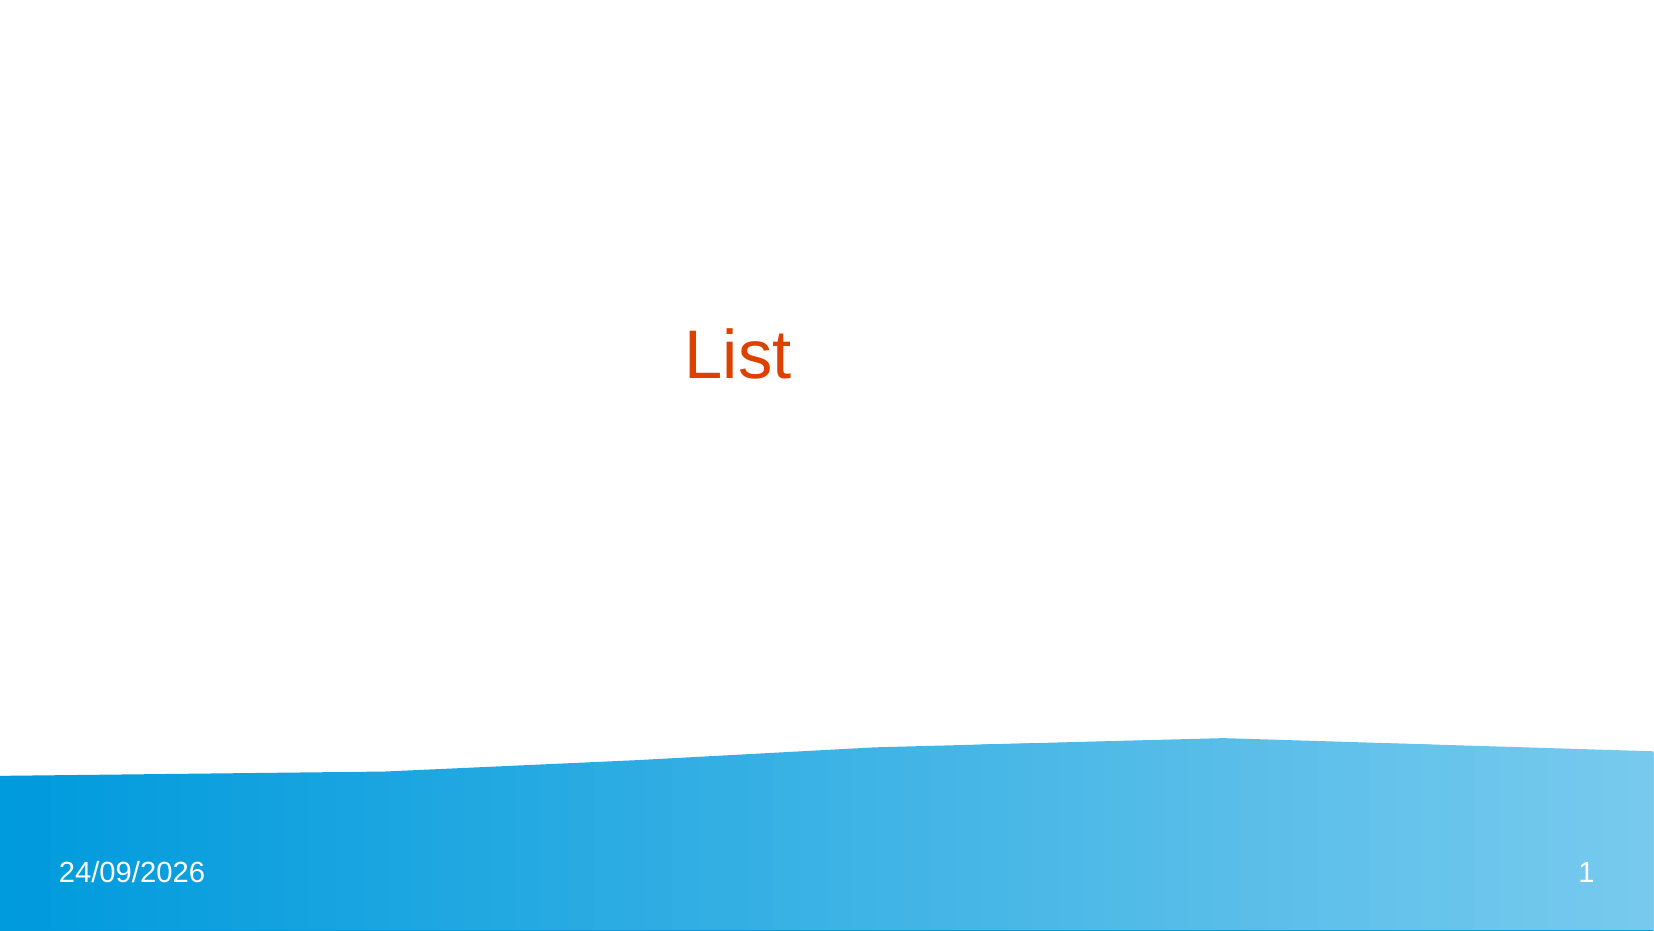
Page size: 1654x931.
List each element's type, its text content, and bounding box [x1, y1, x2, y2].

title List [0, 265, 1477, 443]
